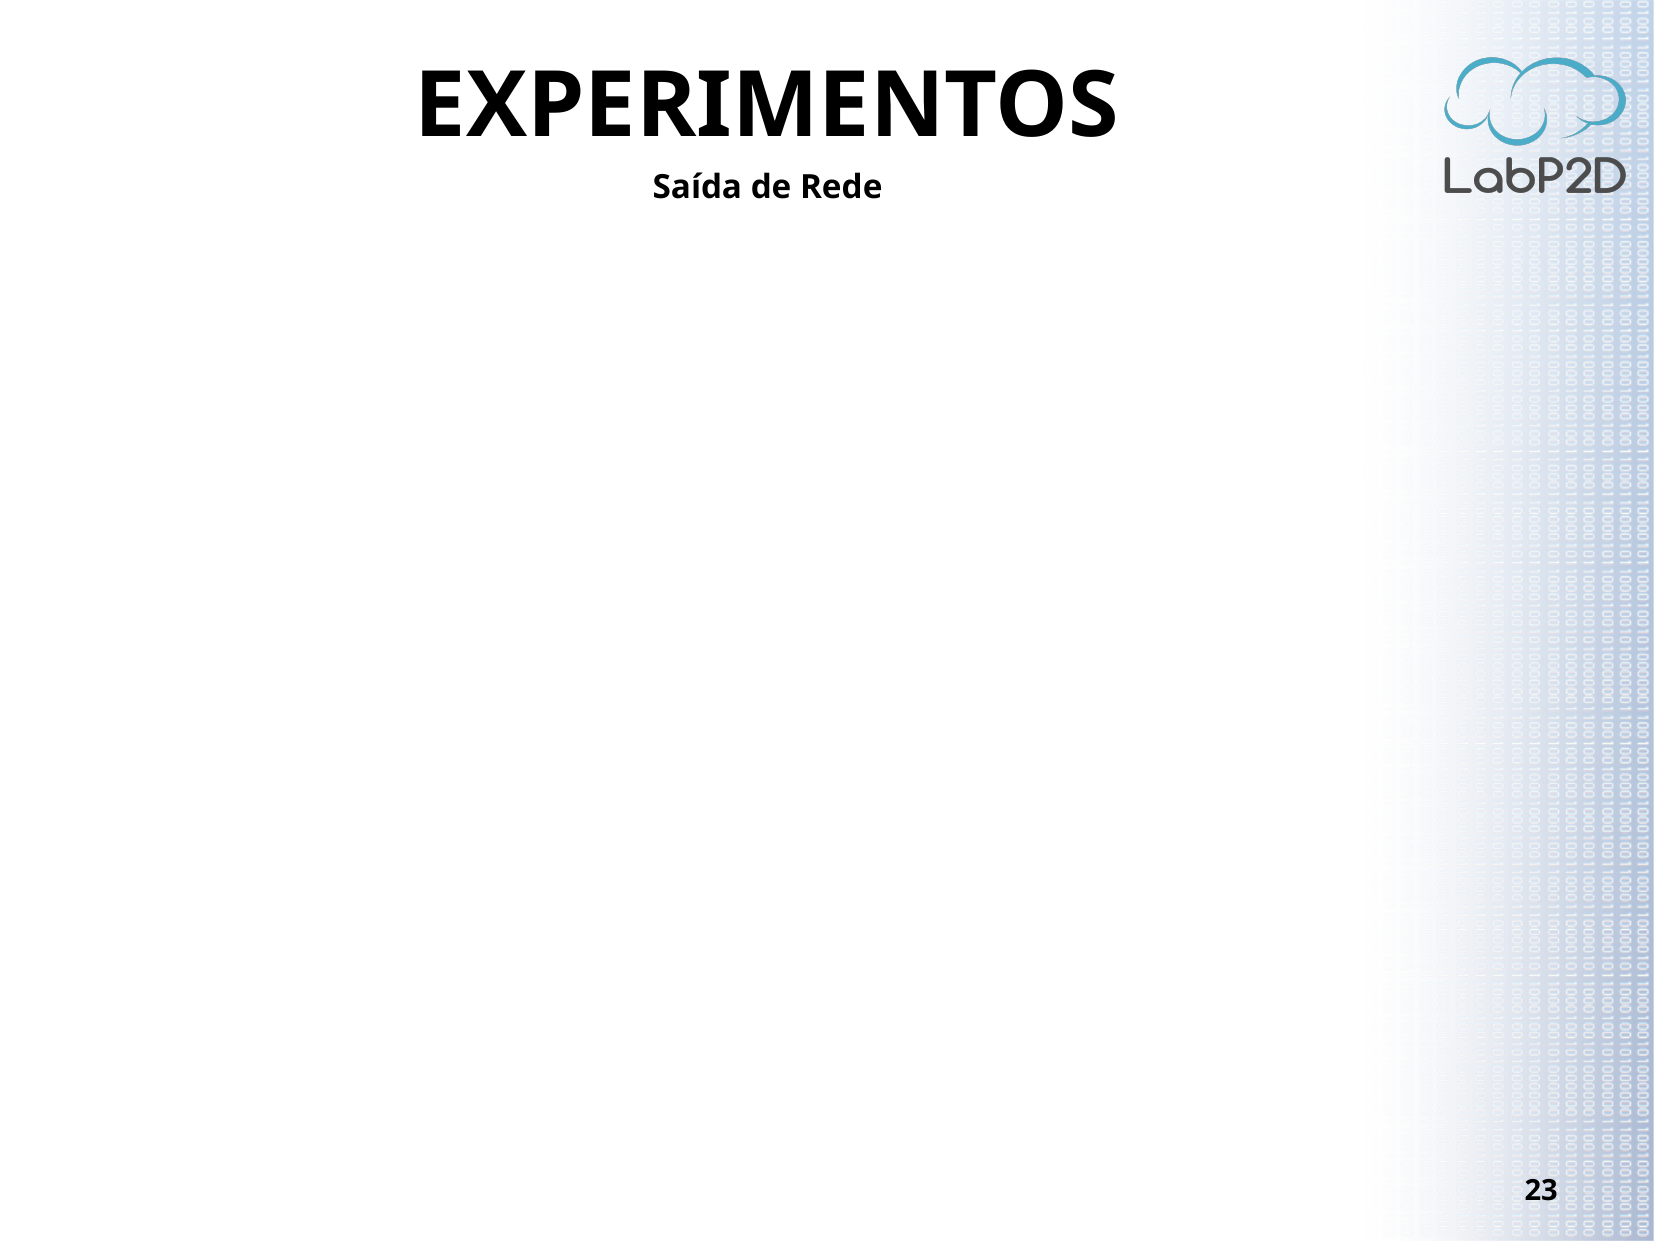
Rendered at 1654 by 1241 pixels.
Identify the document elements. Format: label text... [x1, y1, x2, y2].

title EXPERIMENTOS Saída de Rede [82, 19, 1453, 227]
picture [1360, 1, 1654, 1240]
